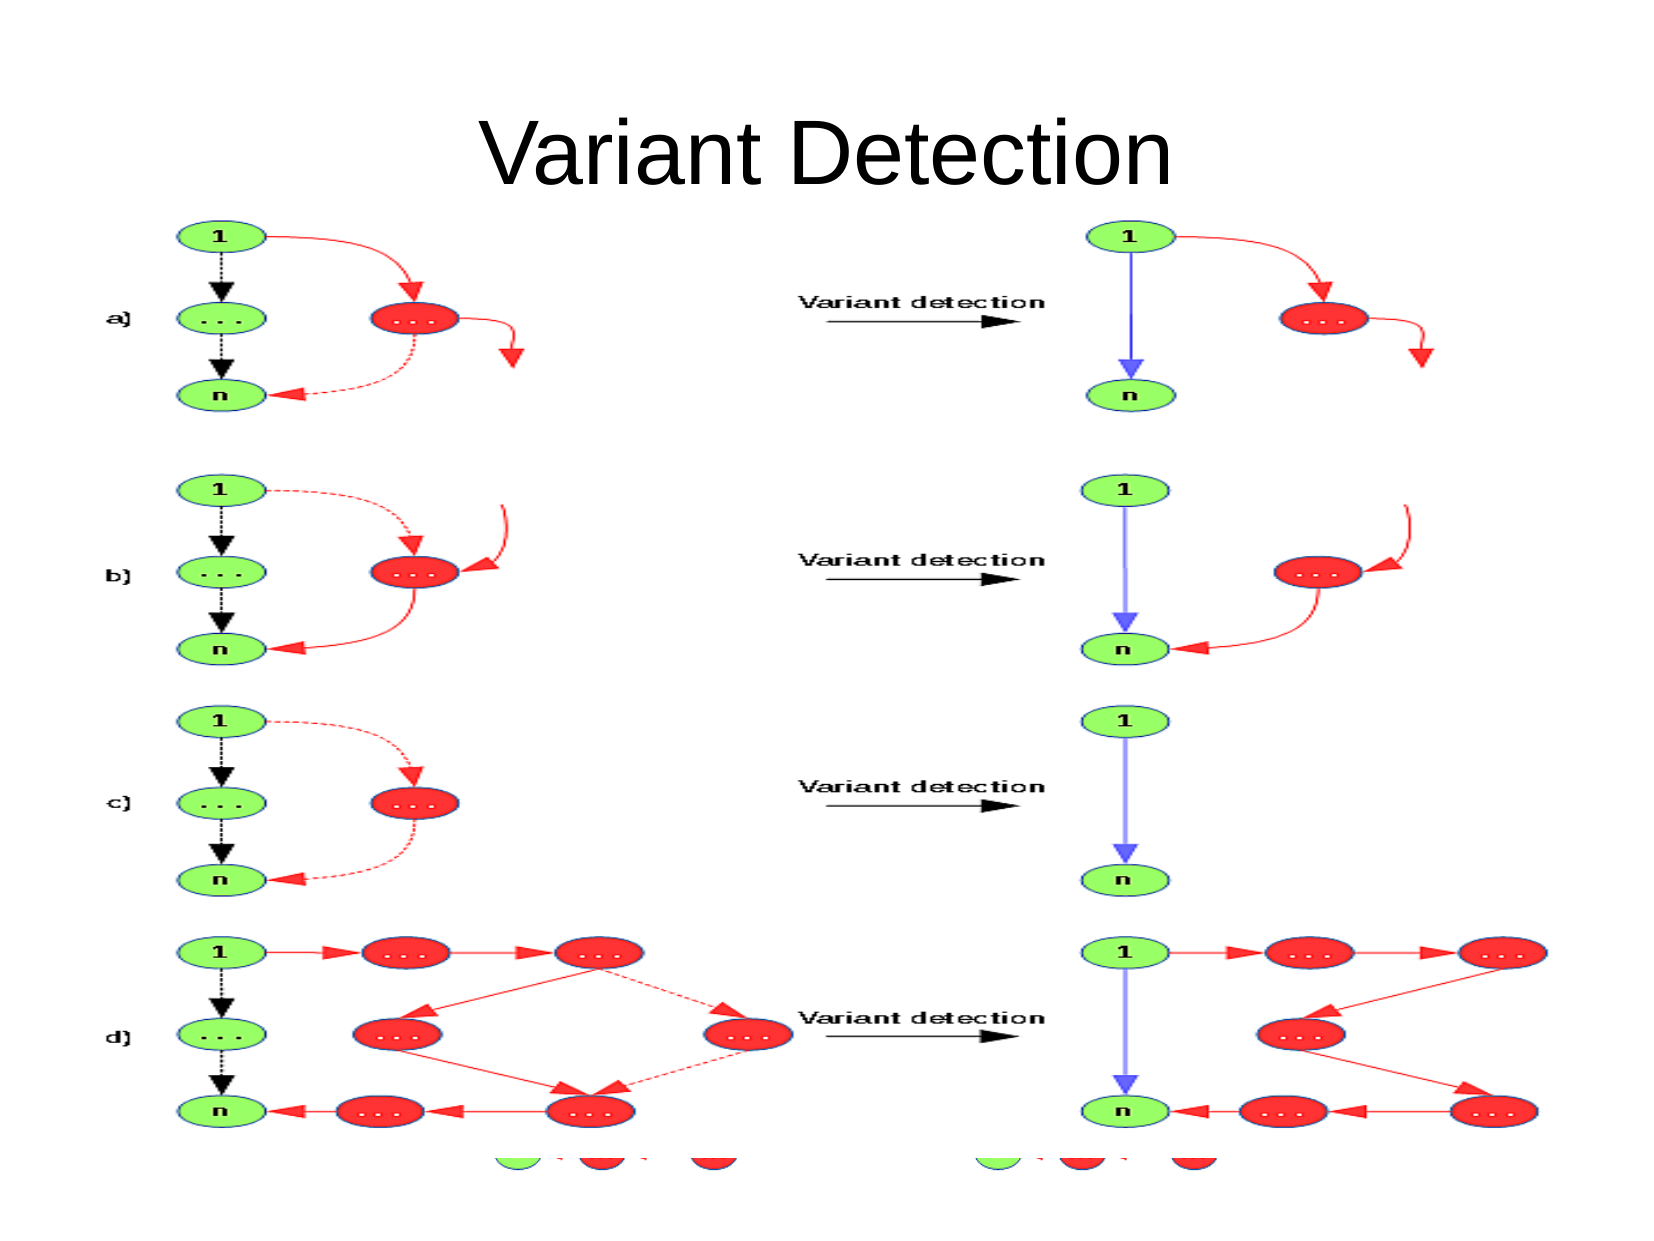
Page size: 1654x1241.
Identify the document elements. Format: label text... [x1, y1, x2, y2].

picture [70, 199, 1560, 1201]
title Variant Detection [82, 49, 1571, 257]
